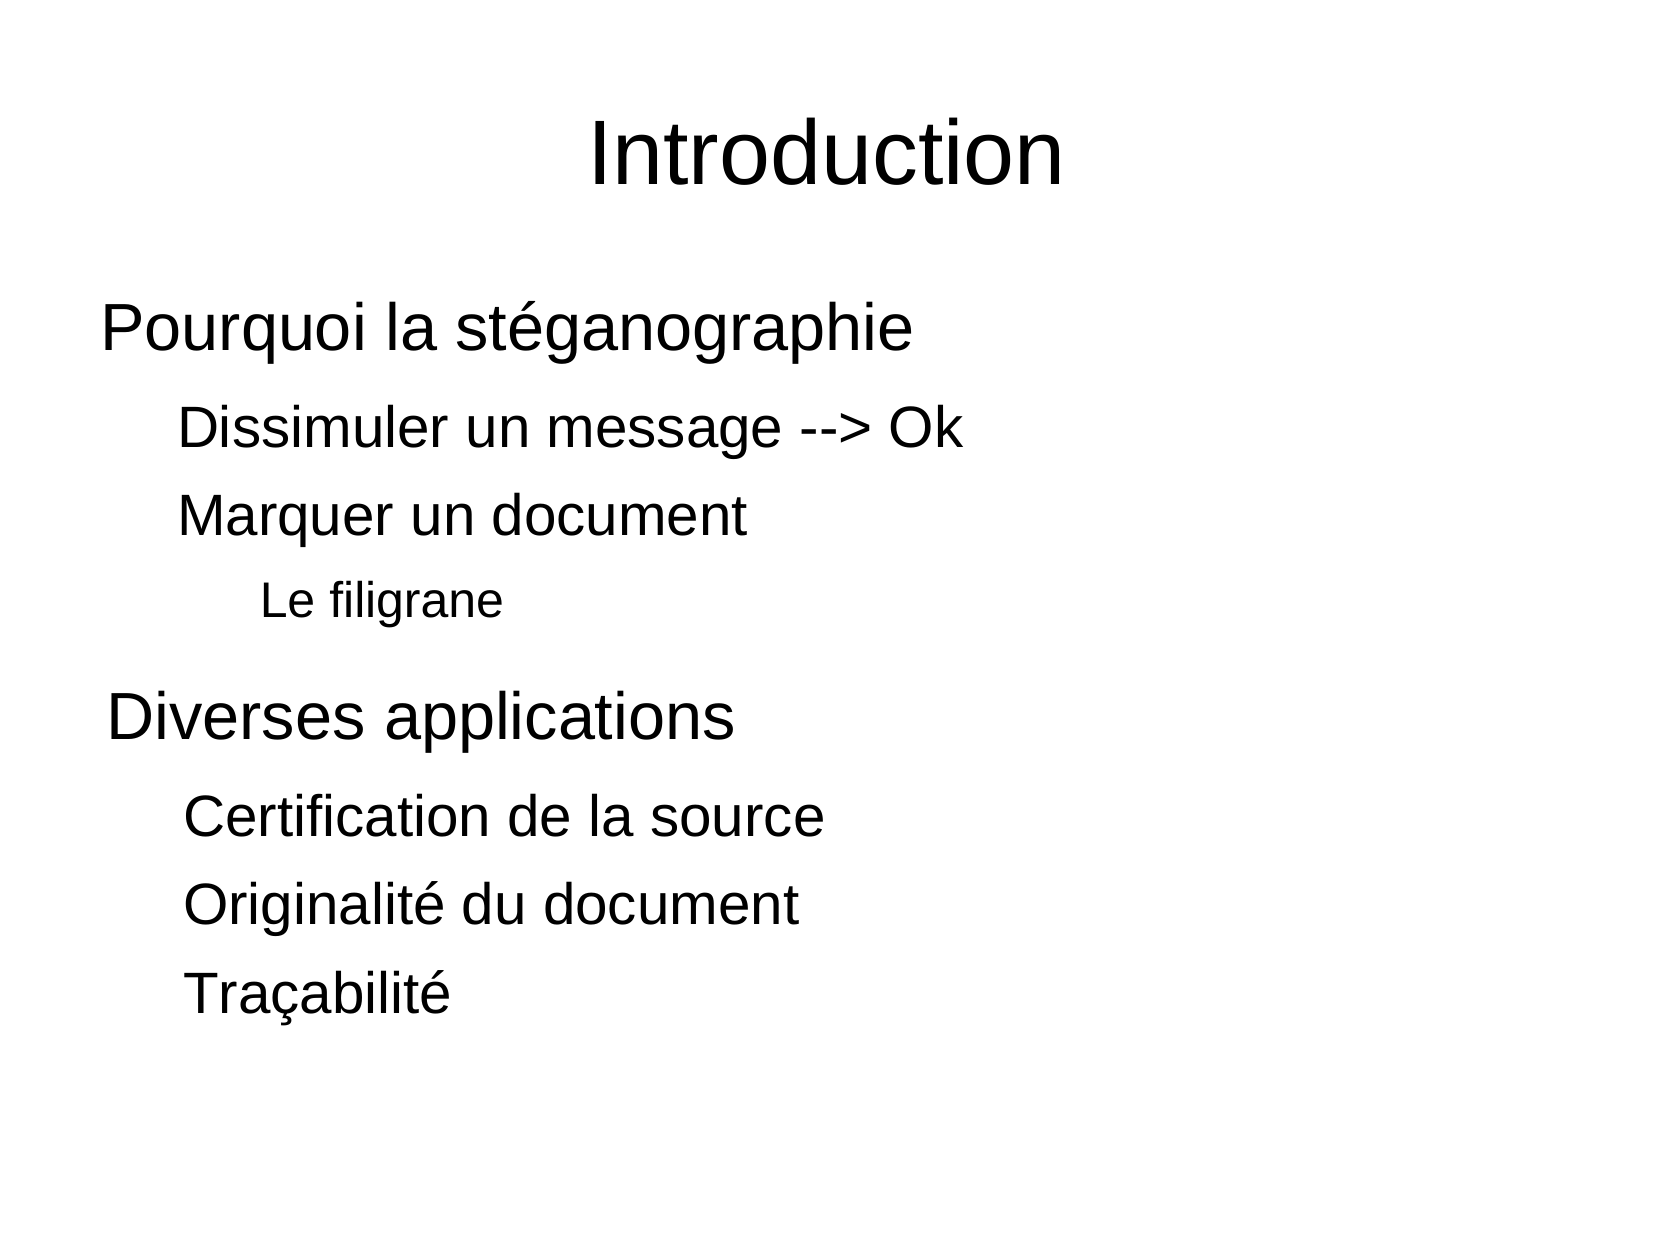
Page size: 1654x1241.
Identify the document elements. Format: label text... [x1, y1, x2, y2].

title Introduction [82, 49, 1571, 257]
list Diverses applications Certification de la source Originalité du document Traçabilité [88, 679, 1577, 1025]
list Pourquoi la stéganographie Dissimuler un message --> Ok Marquer un document Le filigrane [82, 290, 1571, 627]
